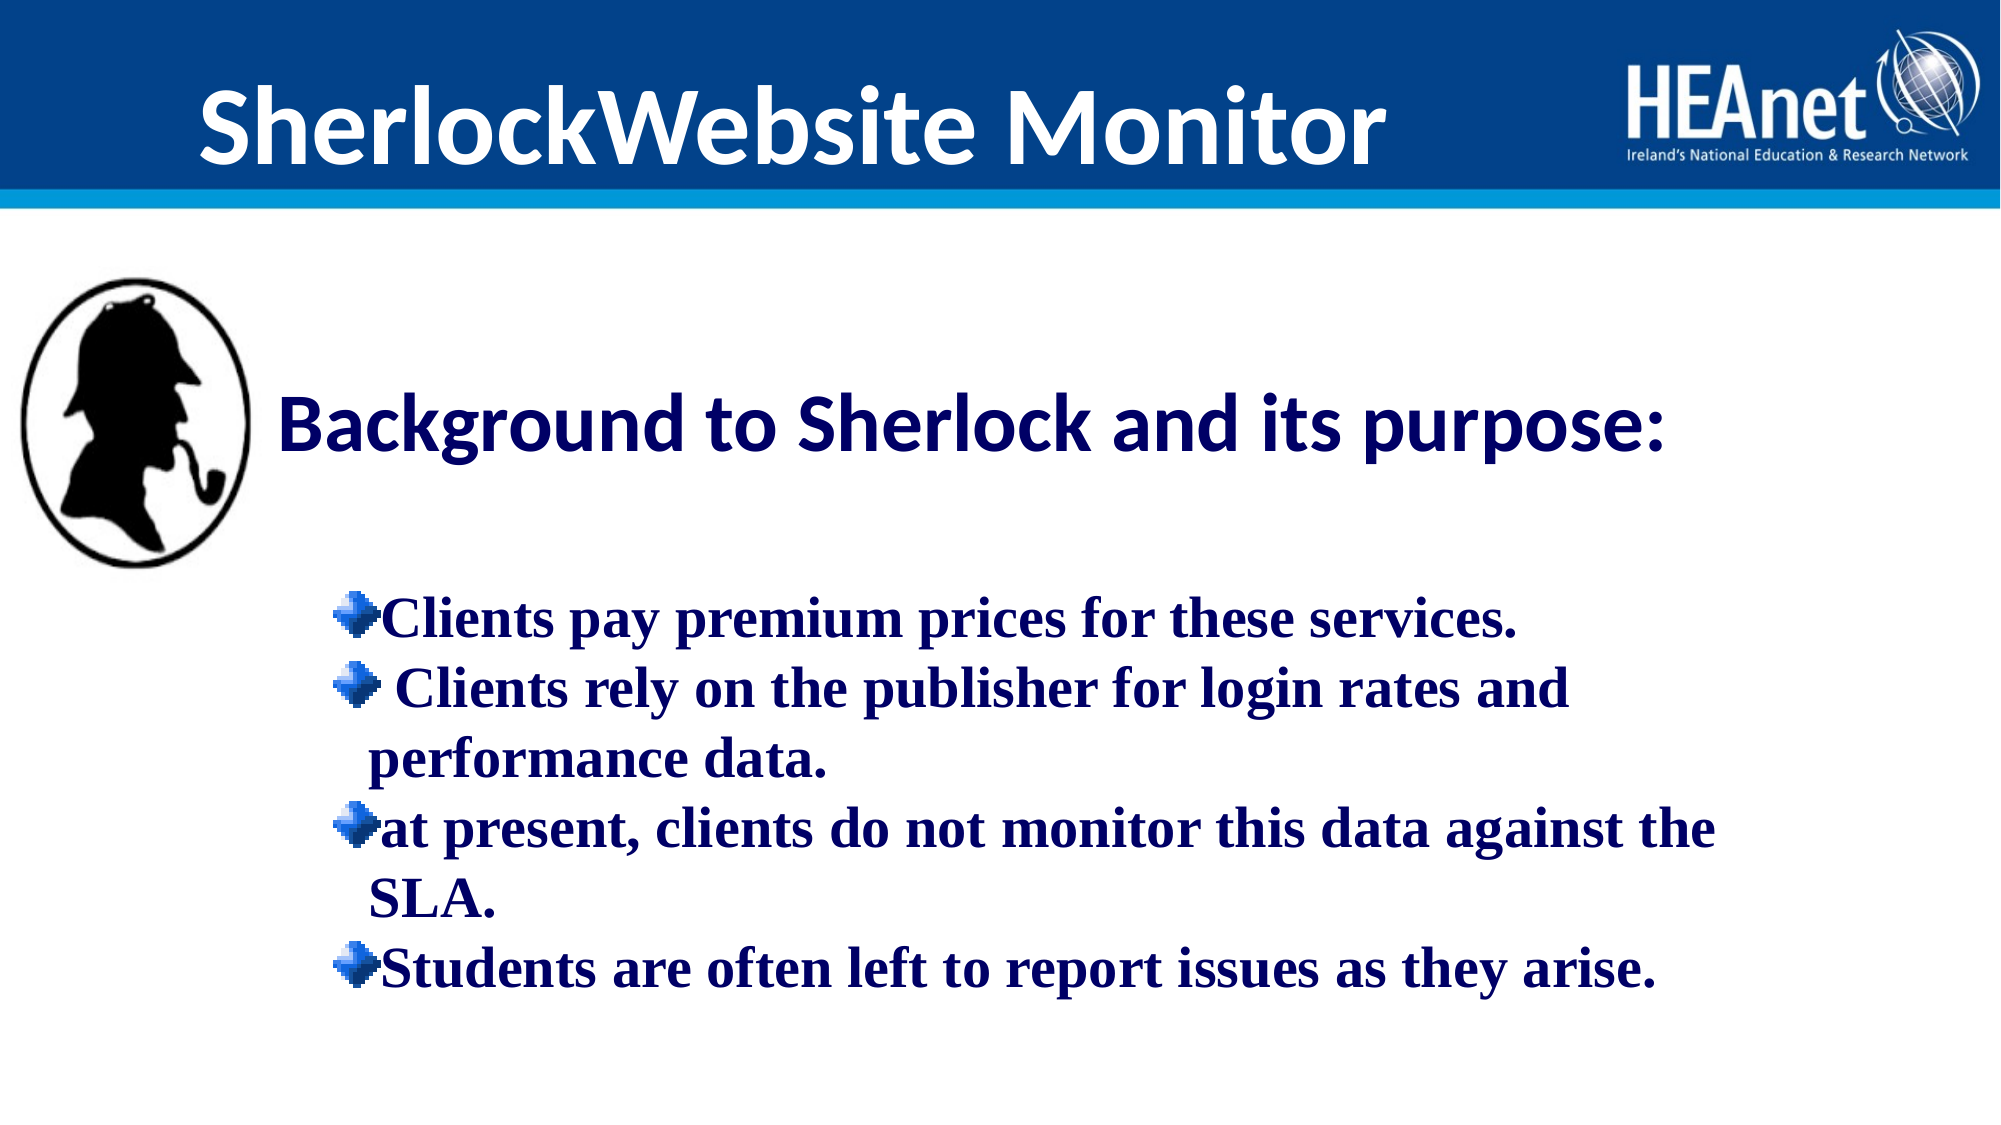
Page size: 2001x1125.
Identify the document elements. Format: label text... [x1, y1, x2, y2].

picture [0, 208, 2001, 1125]
picture [0, 0, 2001, 189]
picture [333, 801, 381, 848]
text_box Clients pay premium prices for these services. Clients rely on the publisher for login rates and performance data. at present, clients do not monitor this data against the SLA. Students are often left to report issues as they arise. [318, 572, 1772, 1125]
text_box Background to Sherlock and its purpose: [263, 360, 1701, 542]
picture [333, 591, 381, 638]
picture [333, 661, 381, 708]
text_box SherlockWebsite Monitor [54, 44, 1559, 194]
picture [333, 941, 381, 988]
